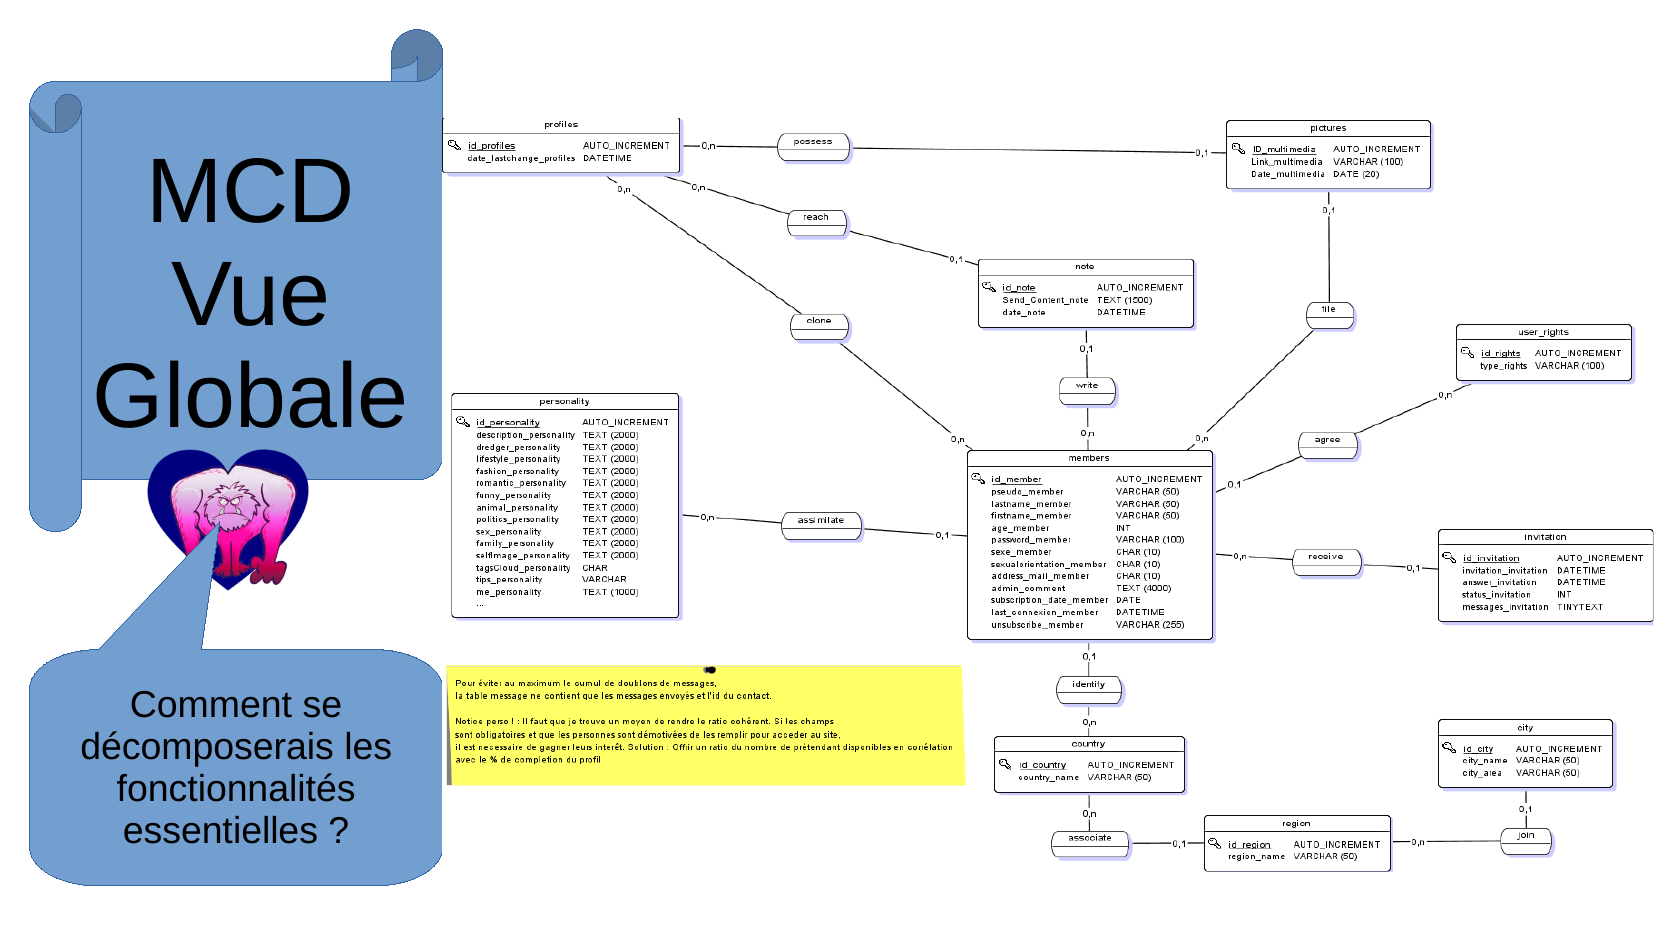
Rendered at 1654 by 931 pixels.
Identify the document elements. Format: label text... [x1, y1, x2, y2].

picture [147, 449, 309, 591]
title MCD Vue Globale [88, 88, 414, 499]
text_box [29, 29, 443, 532]
text_box Comment se décomposerais les fonctionnalités essentielles ? [29, 521, 442, 886]
picture [442, 118, 1654, 872]
